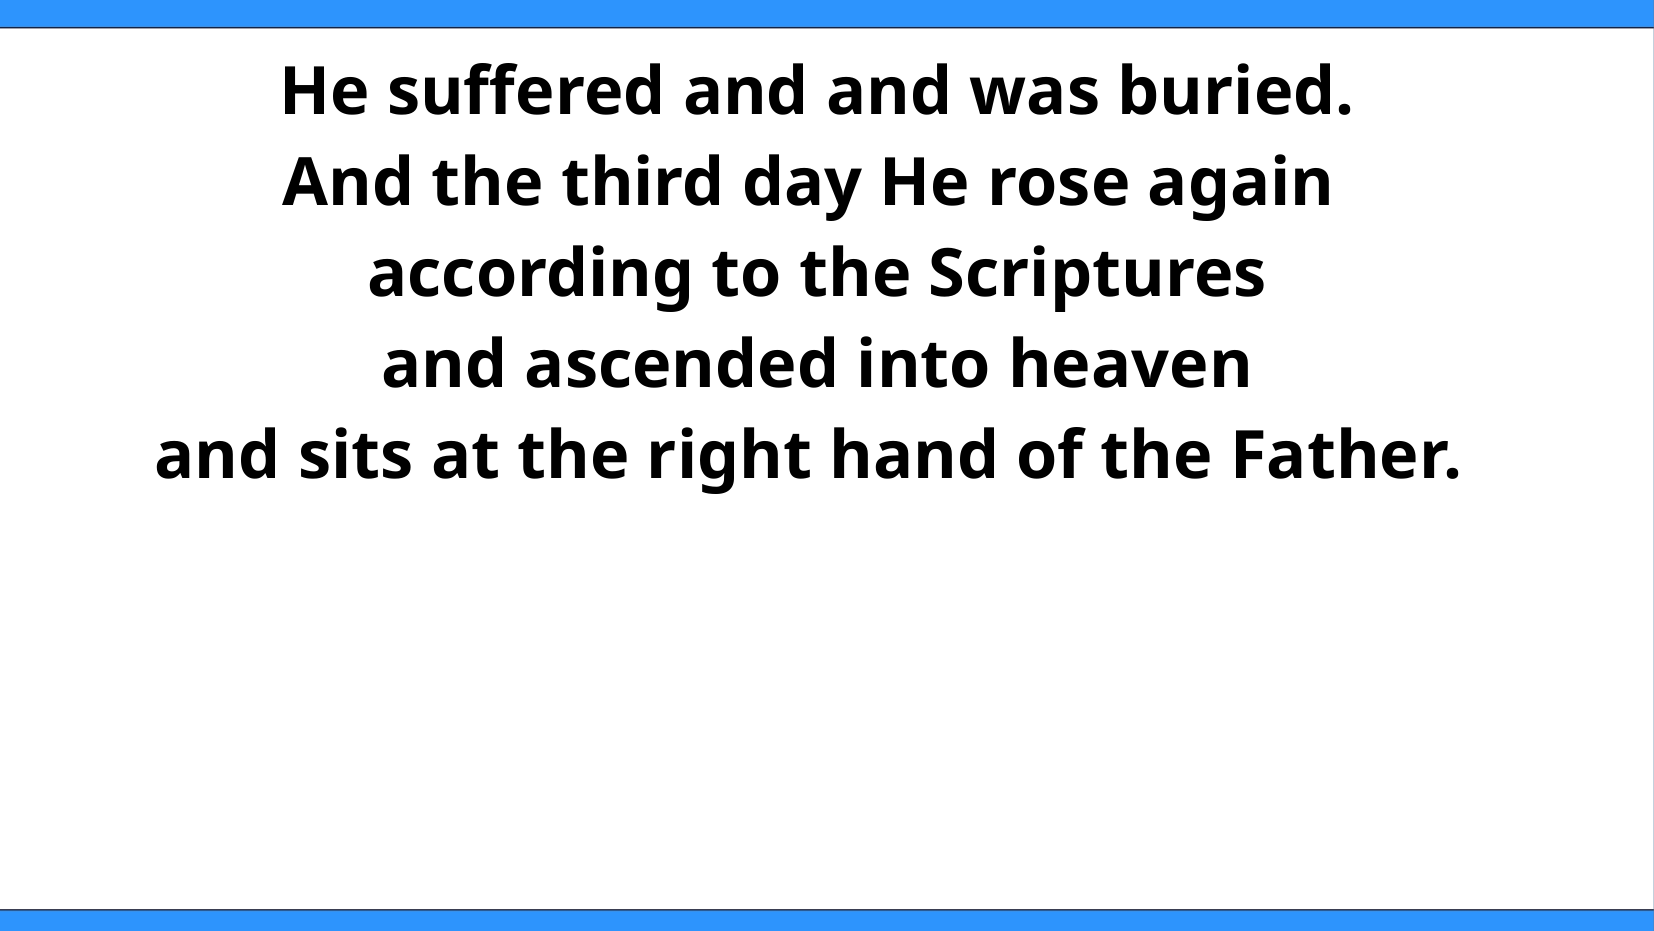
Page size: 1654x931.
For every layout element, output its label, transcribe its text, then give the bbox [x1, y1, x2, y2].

picture [0, 0, 1654, 931]
text_box He suffered and and was buried. And the third day He rose again according to the Scriptures and ascended into heaven and sits at the right hand of the Father. [90, 36, 1546, 496]
